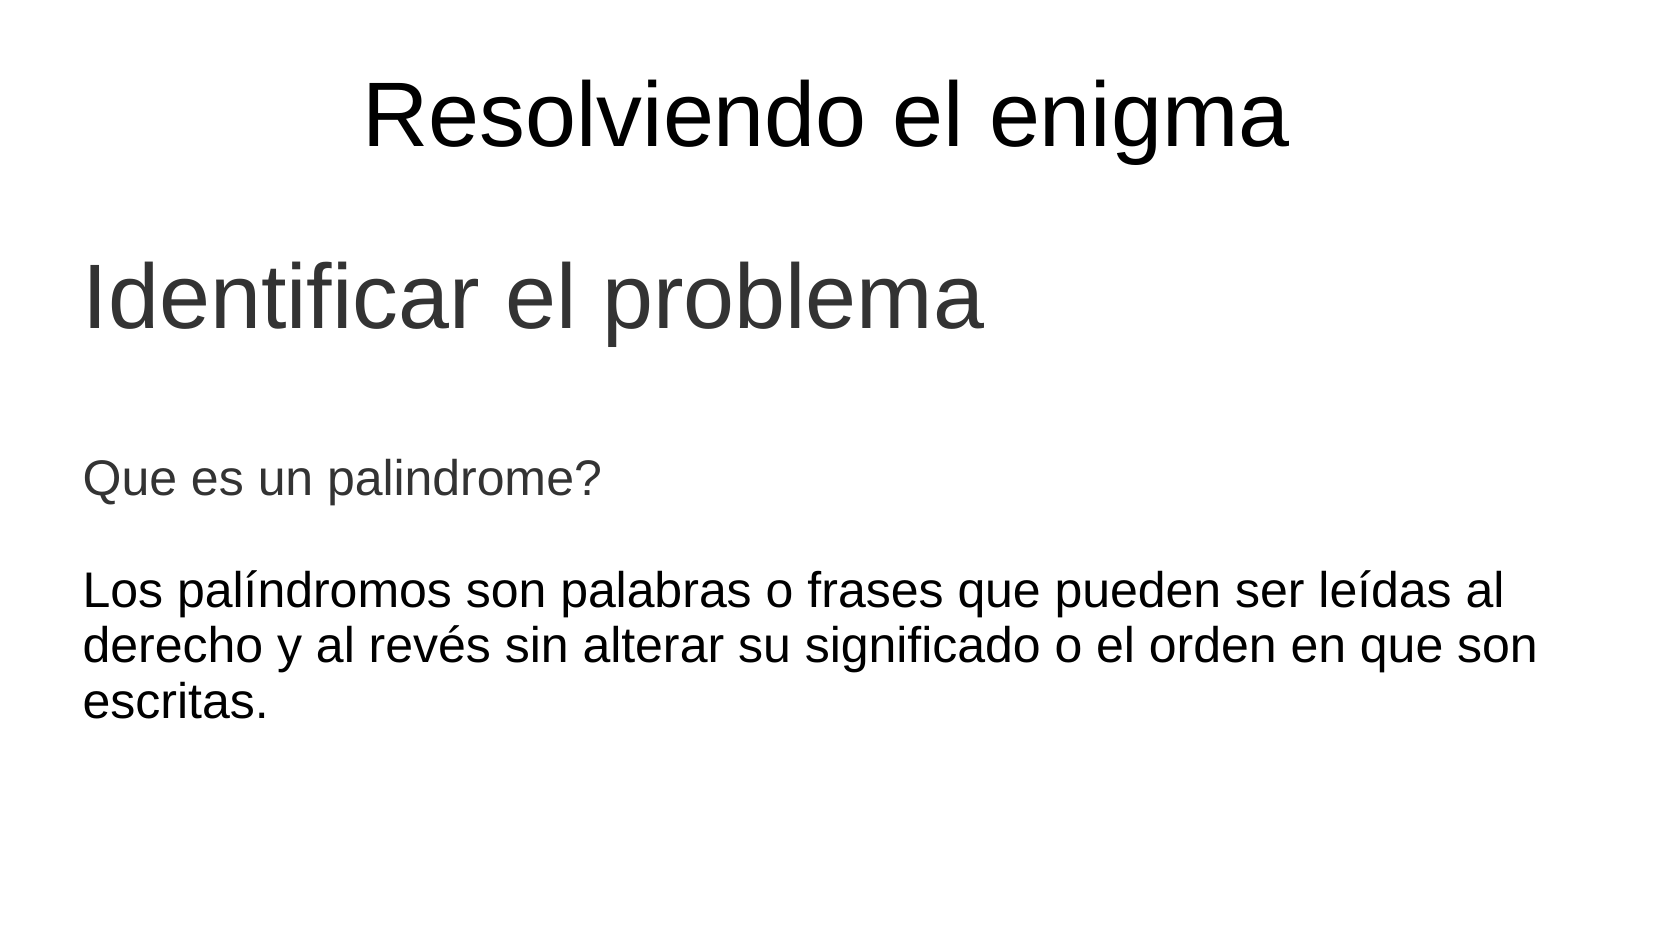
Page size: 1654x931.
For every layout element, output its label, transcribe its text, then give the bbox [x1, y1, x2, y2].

subtitle Identificar el problema Que es un palindrome? Los palíndromos son palabras o frases que pueden ser leídas al derecho y al revés sin alterar su significado o el orden en que son escritas. [82, 217, 1571, 758]
title Resolviendo el enigma [82, 37, 1571, 193]
